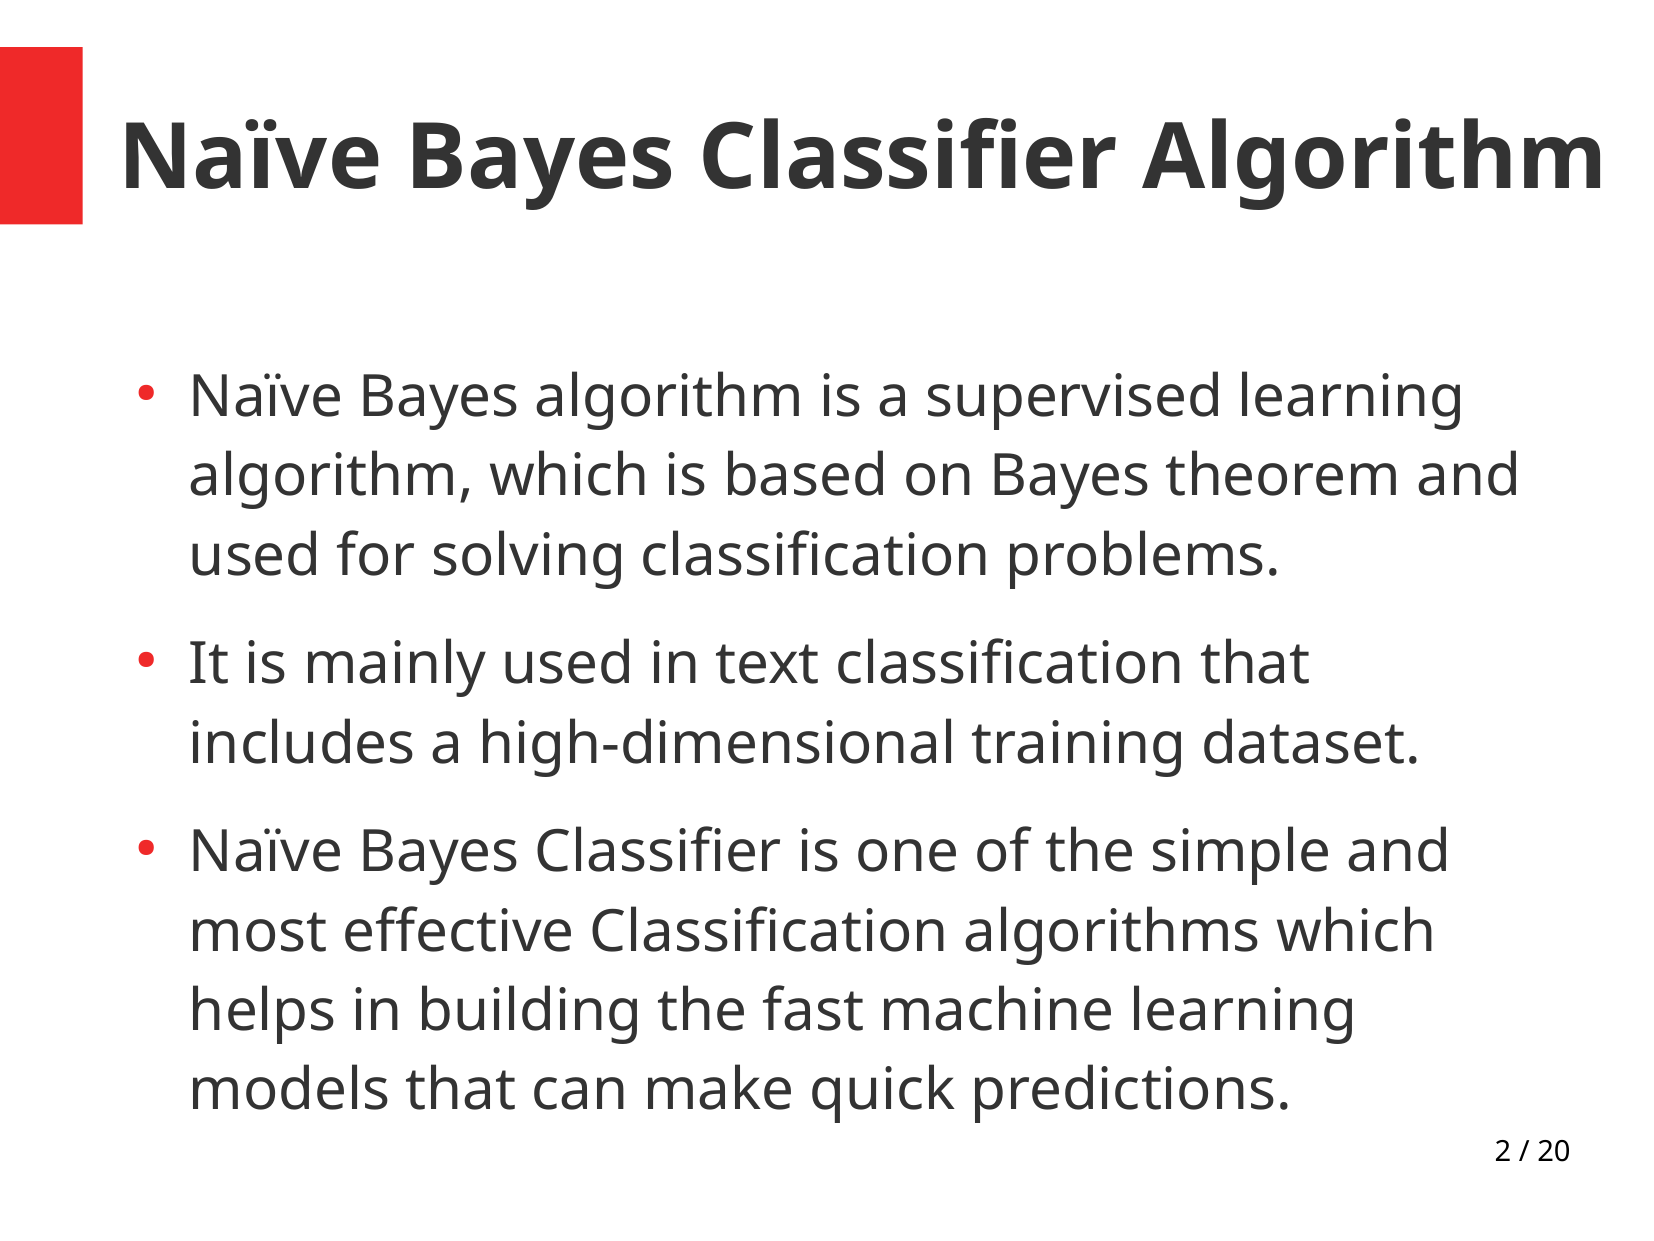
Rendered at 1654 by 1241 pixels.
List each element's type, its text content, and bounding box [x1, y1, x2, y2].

list Naïve Bayes algorithm is a supervised learning algorithm, which is based on Bayes theorem and used for solving classification problems. It is mainly used in text classification that includes a high-dimensional training dataset. Naïve Bayes Classifier is one of the simple and most effective Classification algorithms which helps in building the fast machine learning models that can make quick predictions. [118, 354, 1536, 1074]
title Naïve Bayes Classifier Algorithm [118, 28, 1654, 278]
